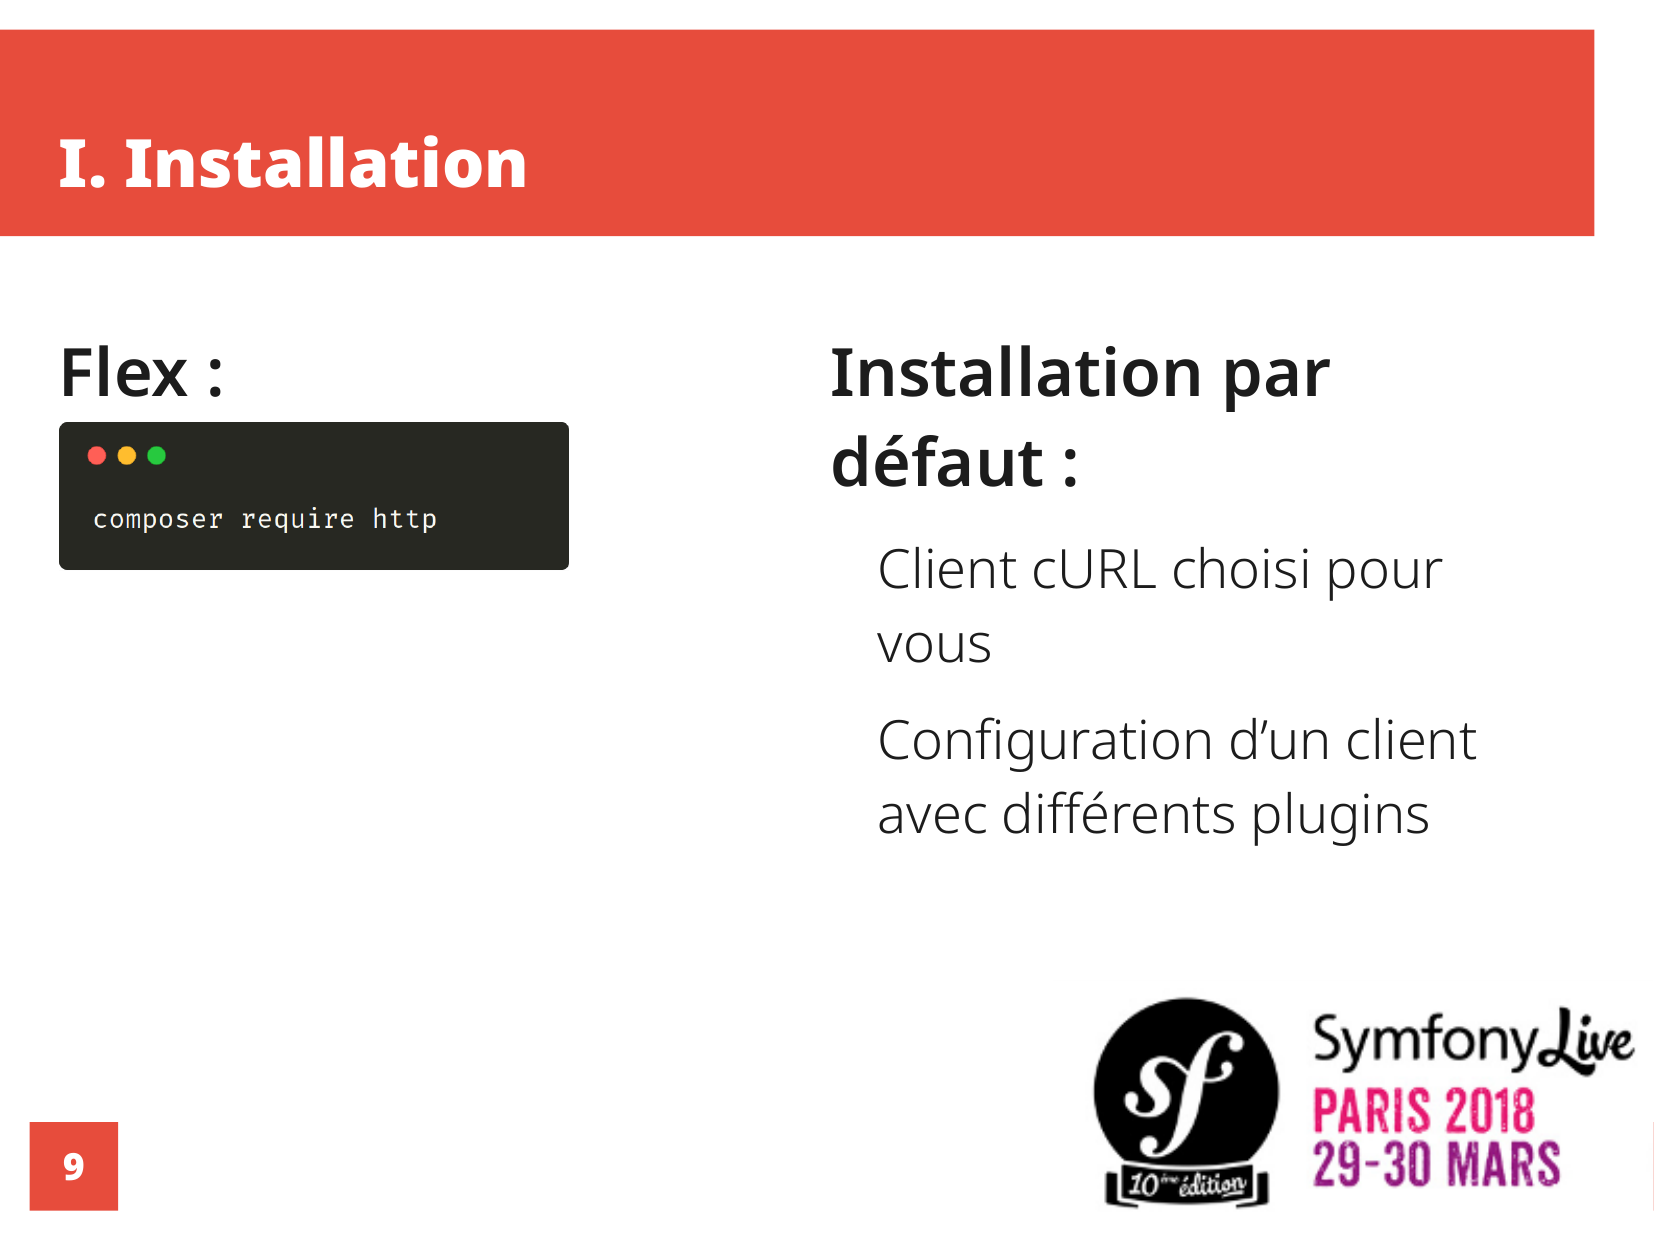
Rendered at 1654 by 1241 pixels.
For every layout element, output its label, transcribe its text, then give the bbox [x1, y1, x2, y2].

picture [1053, 979, 1654, 1241]
picture [59, 422, 569, 571]
list Installation par défaut : Client cURL choisi pour vous Configuration d’un client avec différents plugins [830, 324, 1566, 1093]
title I. Installation [59, 59, 1595, 207]
list Flex : [59, 324, 794, 1093]
